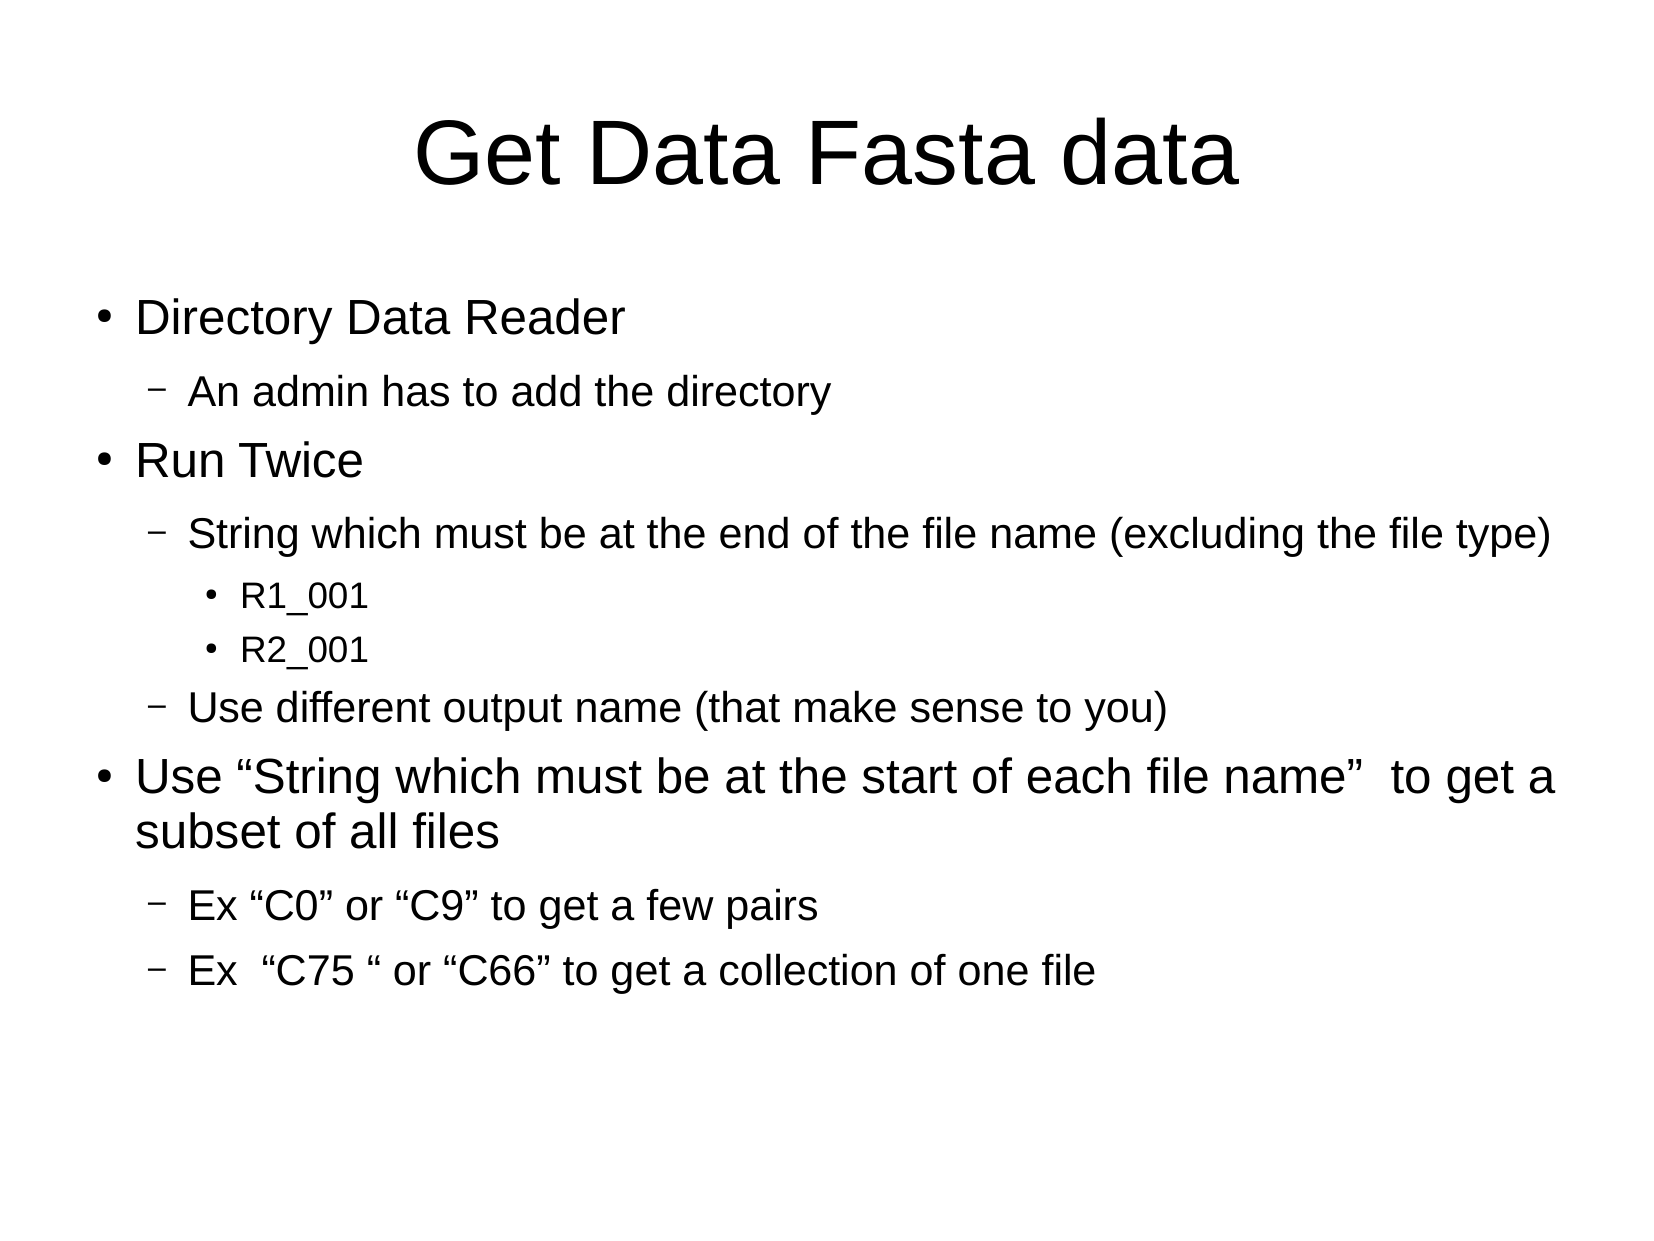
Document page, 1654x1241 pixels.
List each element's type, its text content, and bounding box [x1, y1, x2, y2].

title Get Data Fasta data [82, 49, 1571, 257]
list Directory Data Reader An admin has to add the directory Run Twice String which must be at the end of the file name (excluding the file type) R1_001 R2_001 Use different output name (that make sense to you) Use “String which must be at the start of each file name” to get a subset of all files Ex “C0” or “C9” to get a few pairs Ex “C75 “ or “C66” to get a collection of one file [82, 290, 1571, 1010]
